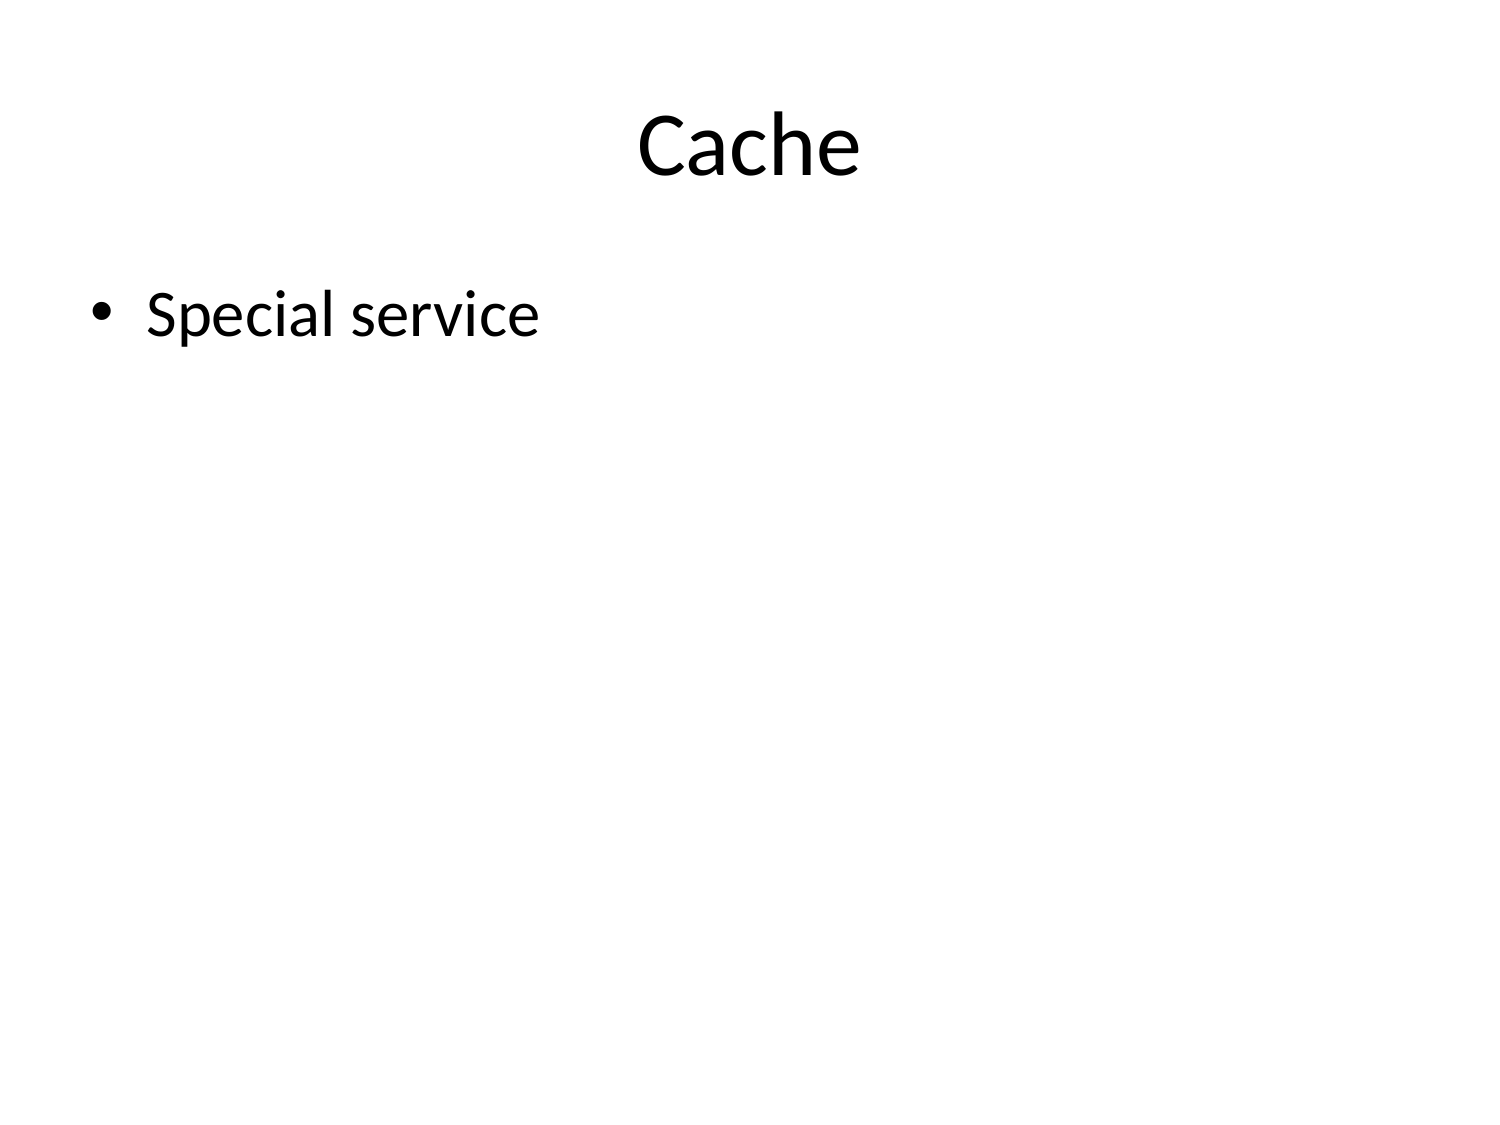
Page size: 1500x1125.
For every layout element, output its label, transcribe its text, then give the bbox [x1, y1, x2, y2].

title Cache [75, 45, 1426, 233]
list Special service [75, 262, 1426, 1005]
